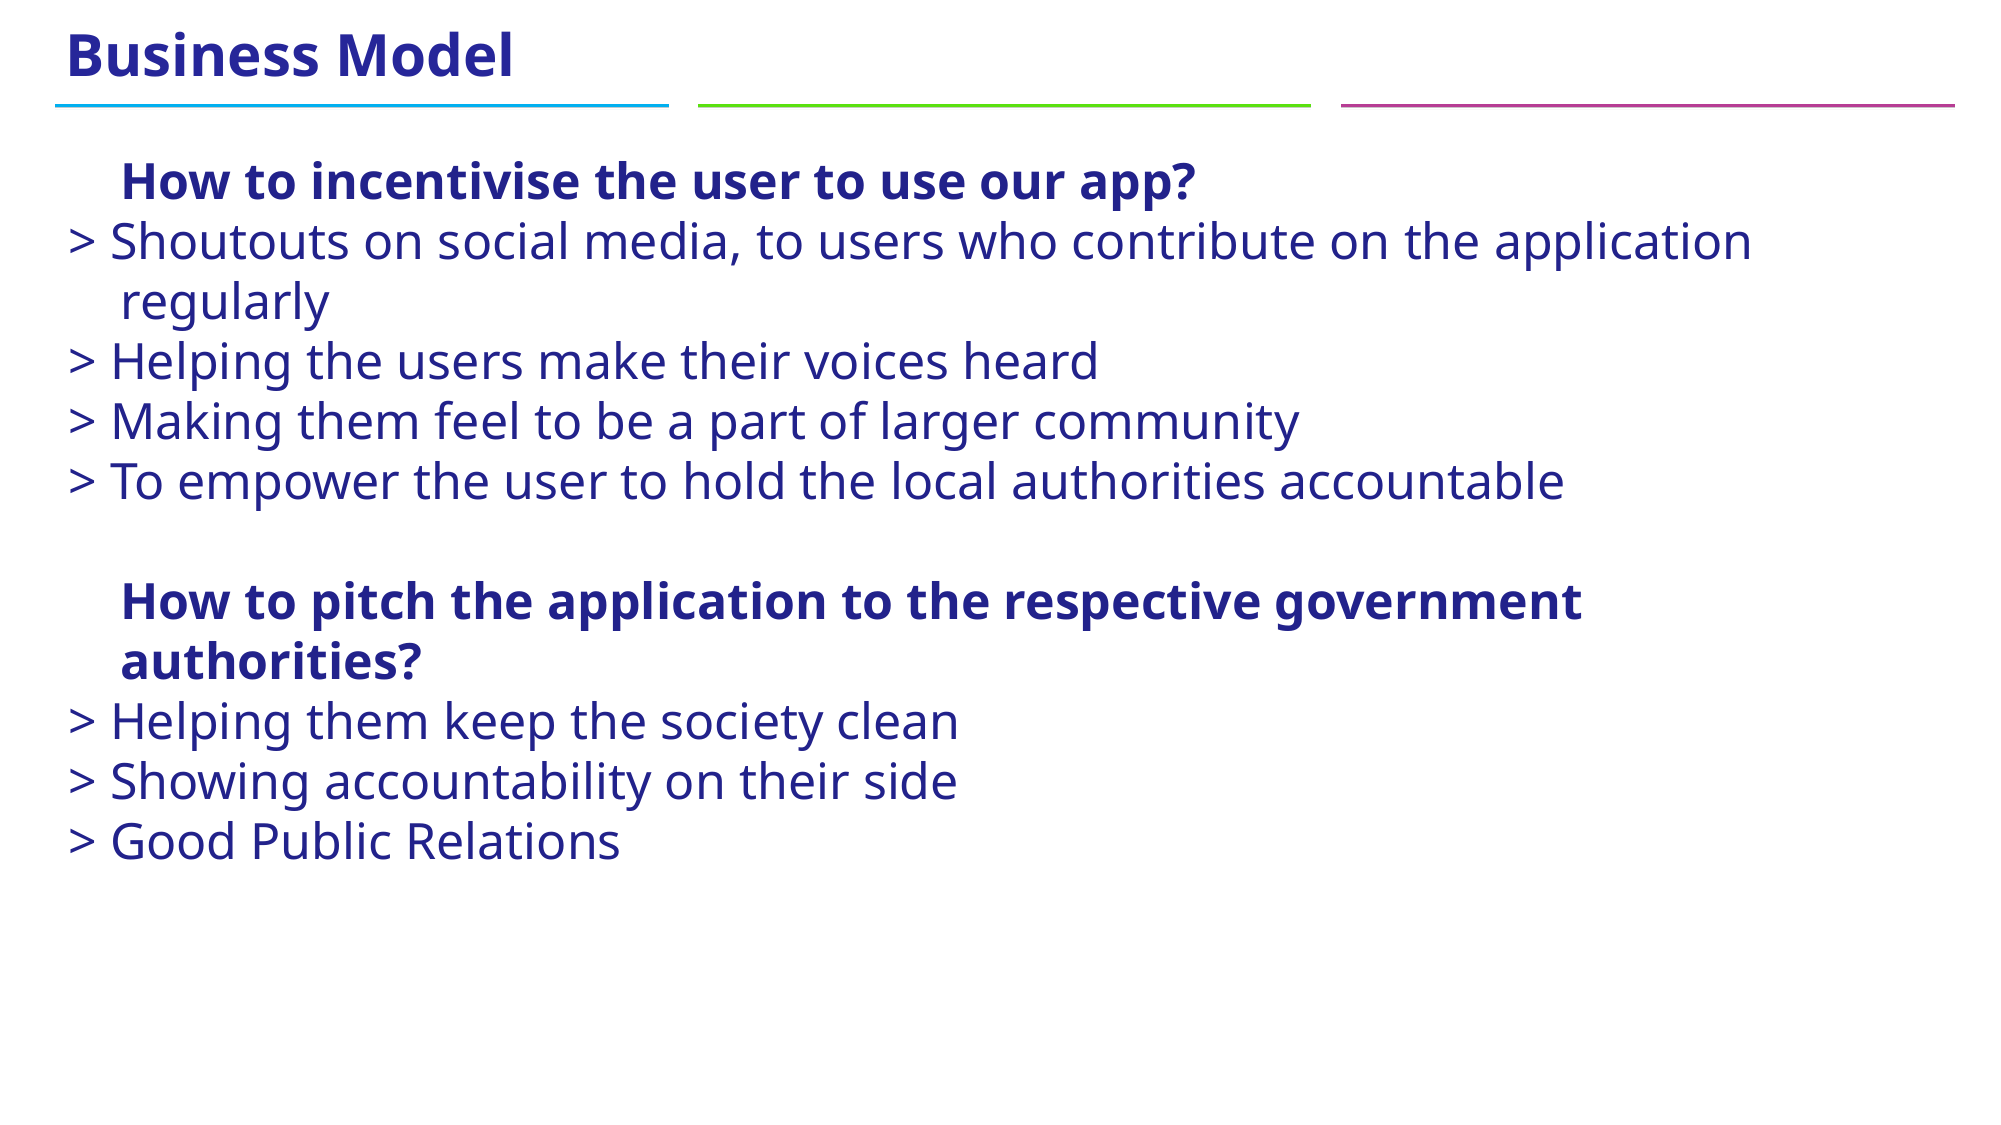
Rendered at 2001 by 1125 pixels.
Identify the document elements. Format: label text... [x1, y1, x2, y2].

picture [1339, 104, 1957, 113]
picture [53, 104, 672, 113]
text_box Business Model [50, 19, 2001, 84]
text_box How to incentivise the user to use our app? > Shoutouts on social media, to users who contribute on the application regularly > Helping the users make their voices heard > Making them feel to be a part of larger community > To empower the user to hold the local authorities accountable How to pitch the application to the respective government authorities? > Helping them keep the society clean > Showing accountability on their side > Good Public Relations [53, 142, 1938, 1007]
picture [696, 104, 1314, 113]
